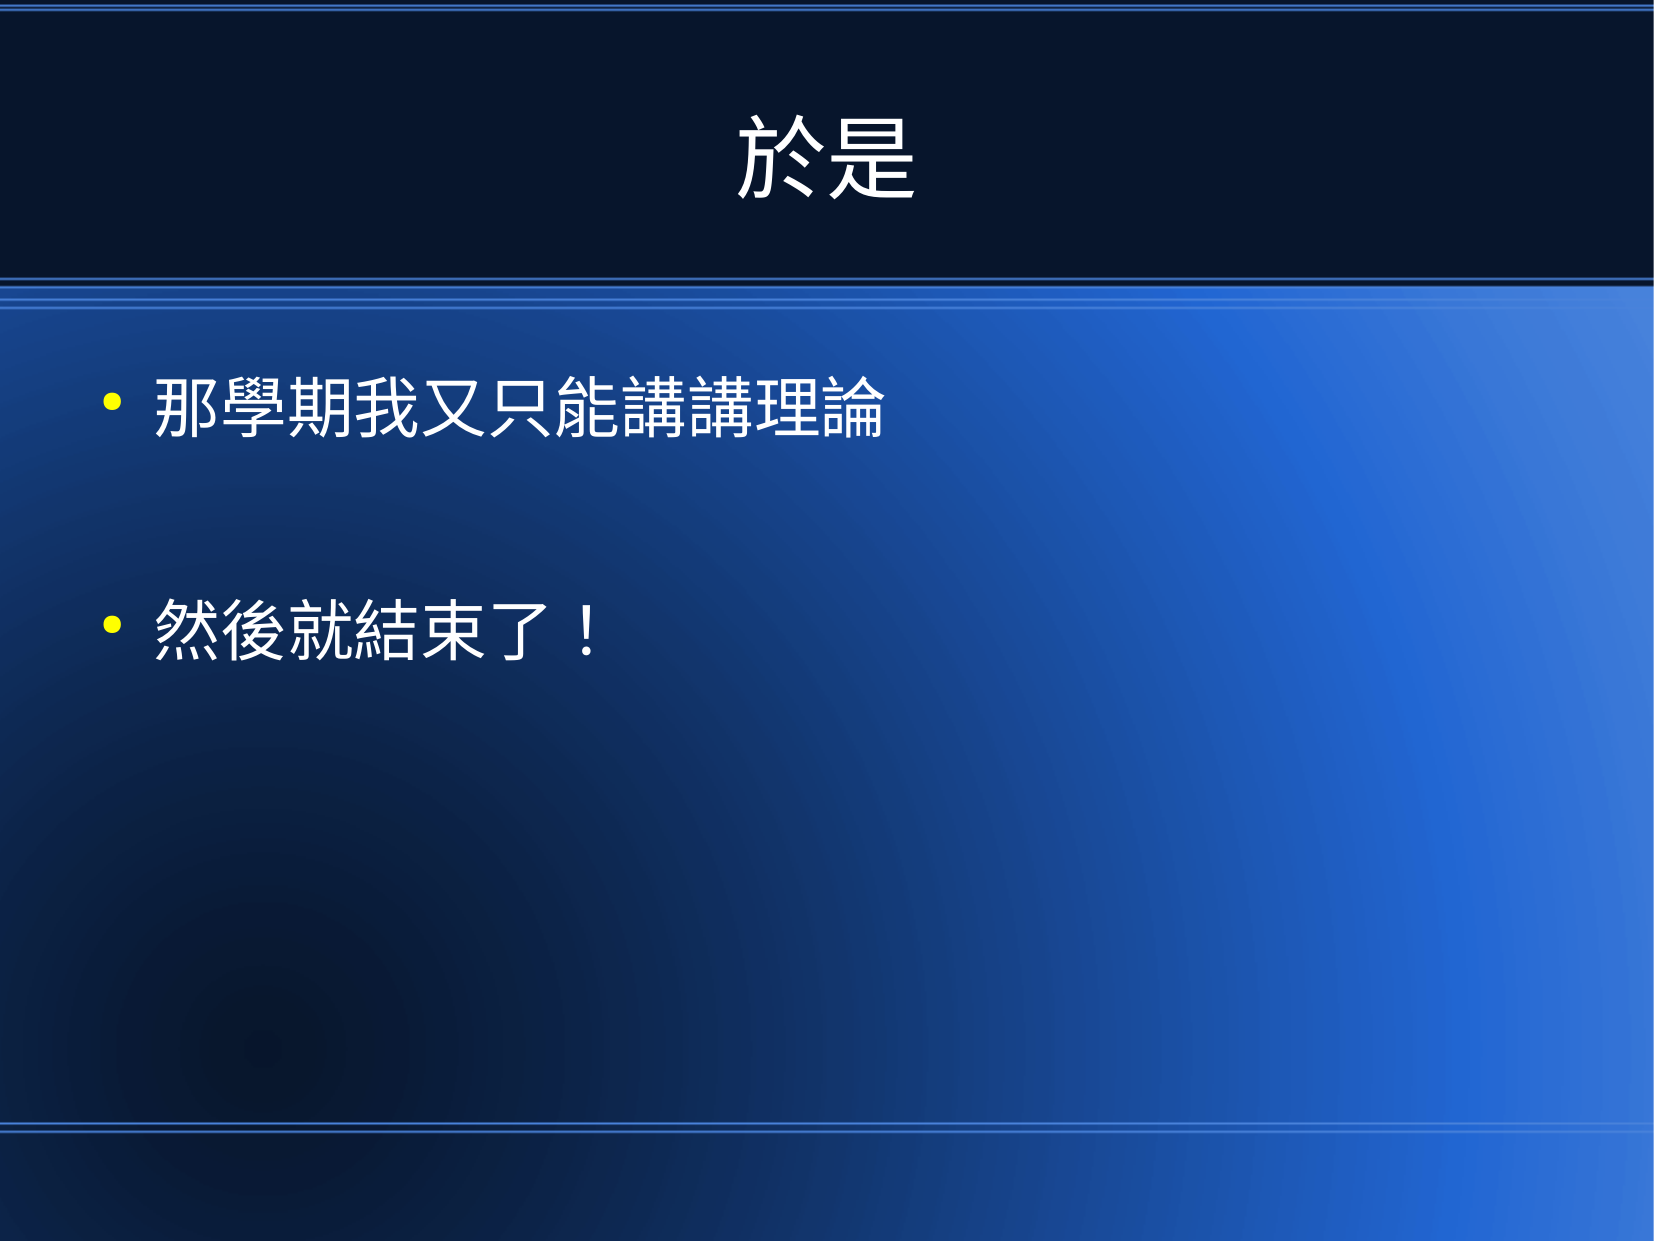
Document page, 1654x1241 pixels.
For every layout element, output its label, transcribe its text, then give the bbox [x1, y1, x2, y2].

picture [0, 0, 1654, 1241]
title 於是 [82, 49, 1571, 257]
list 那學期我又只能講講理論 然後就結束了！ [82, 355, 1571, 1075]
